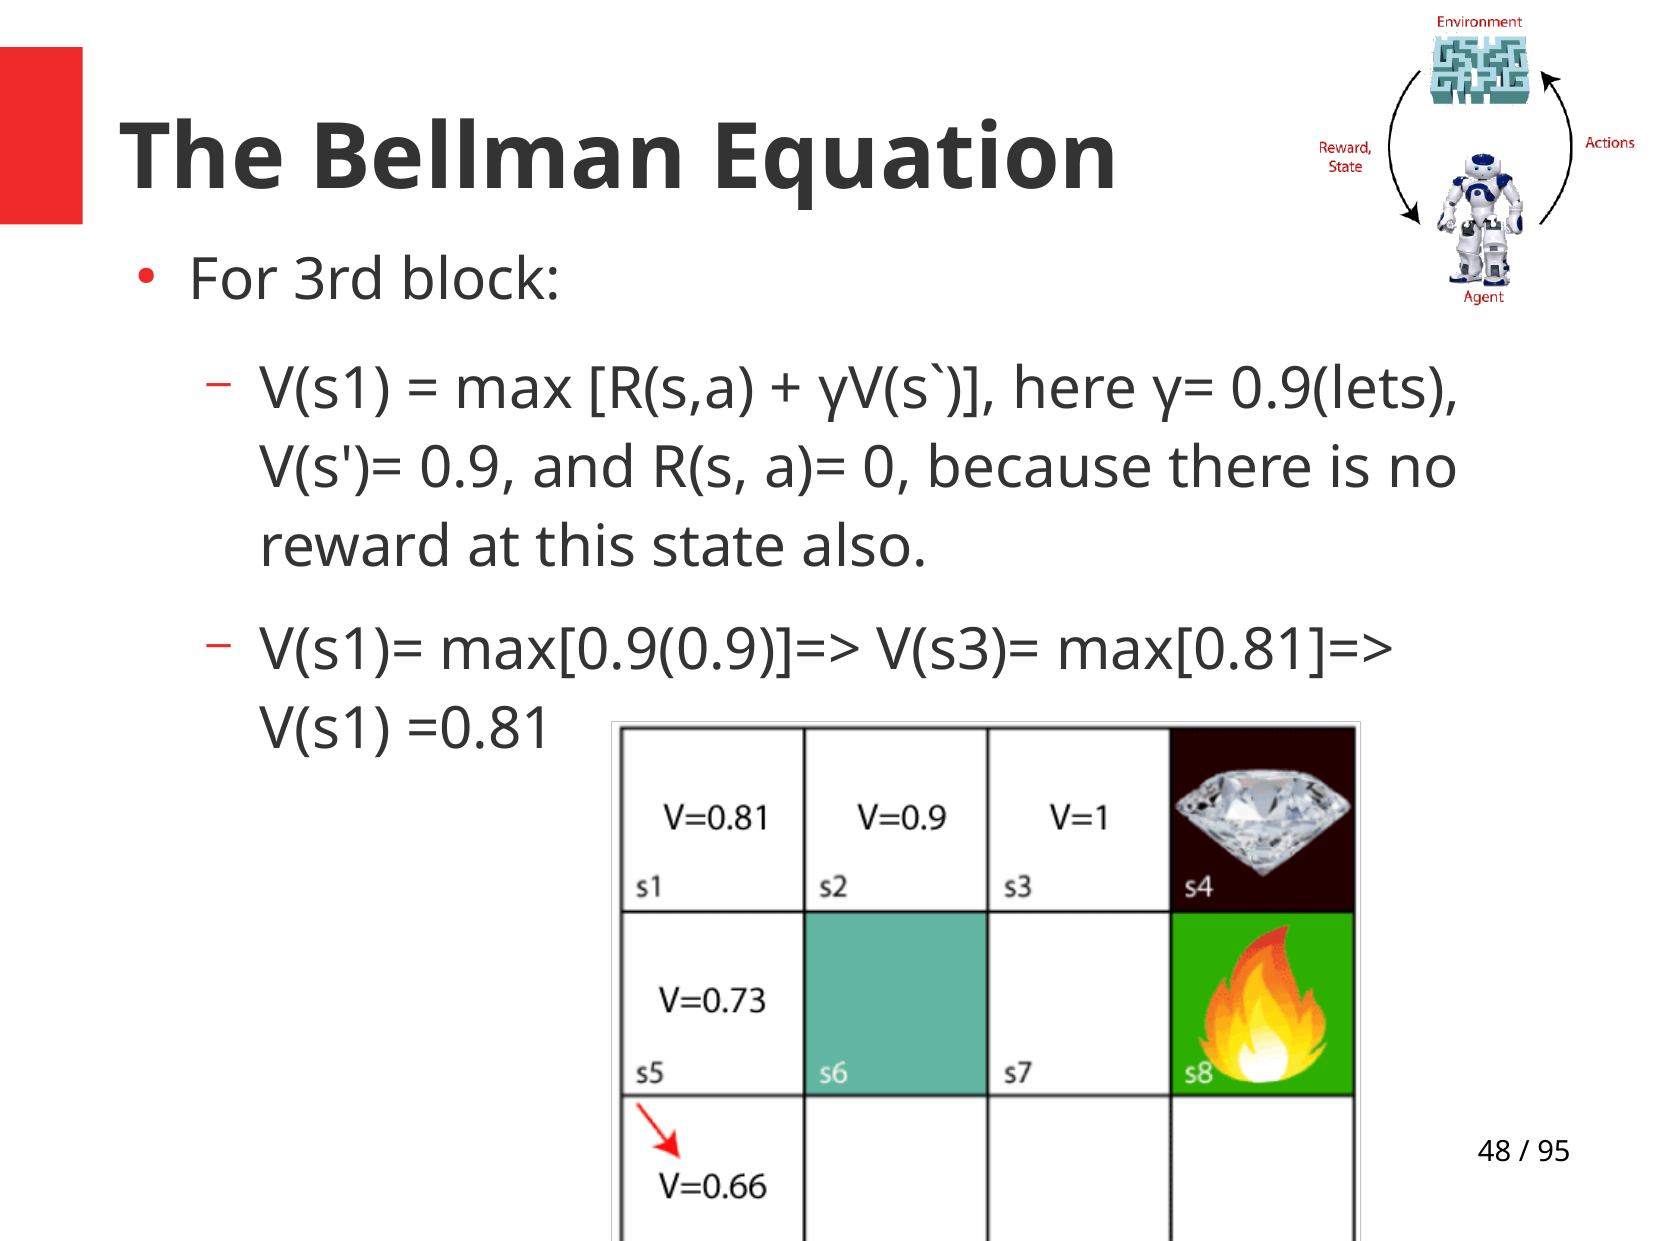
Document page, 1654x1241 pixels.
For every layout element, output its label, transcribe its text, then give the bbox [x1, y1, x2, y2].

picture [1311, 11, 1642, 310]
list For 3rd block: V(s1) = max [R(s,a) + γV(s`)], here γ= 0.9(lets), V(s')= 0.9, and R(s, a)= 0, because there is no reward at this state also. V(s1)= max[0.9(0.9)]=> V(s3)= max[0.81]=> V(s1) =0.81 [118, 237, 1536, 957]
title The Bellman Equation [118, 28, 1311, 237]
picture [590, 686, 1372, 1241]
